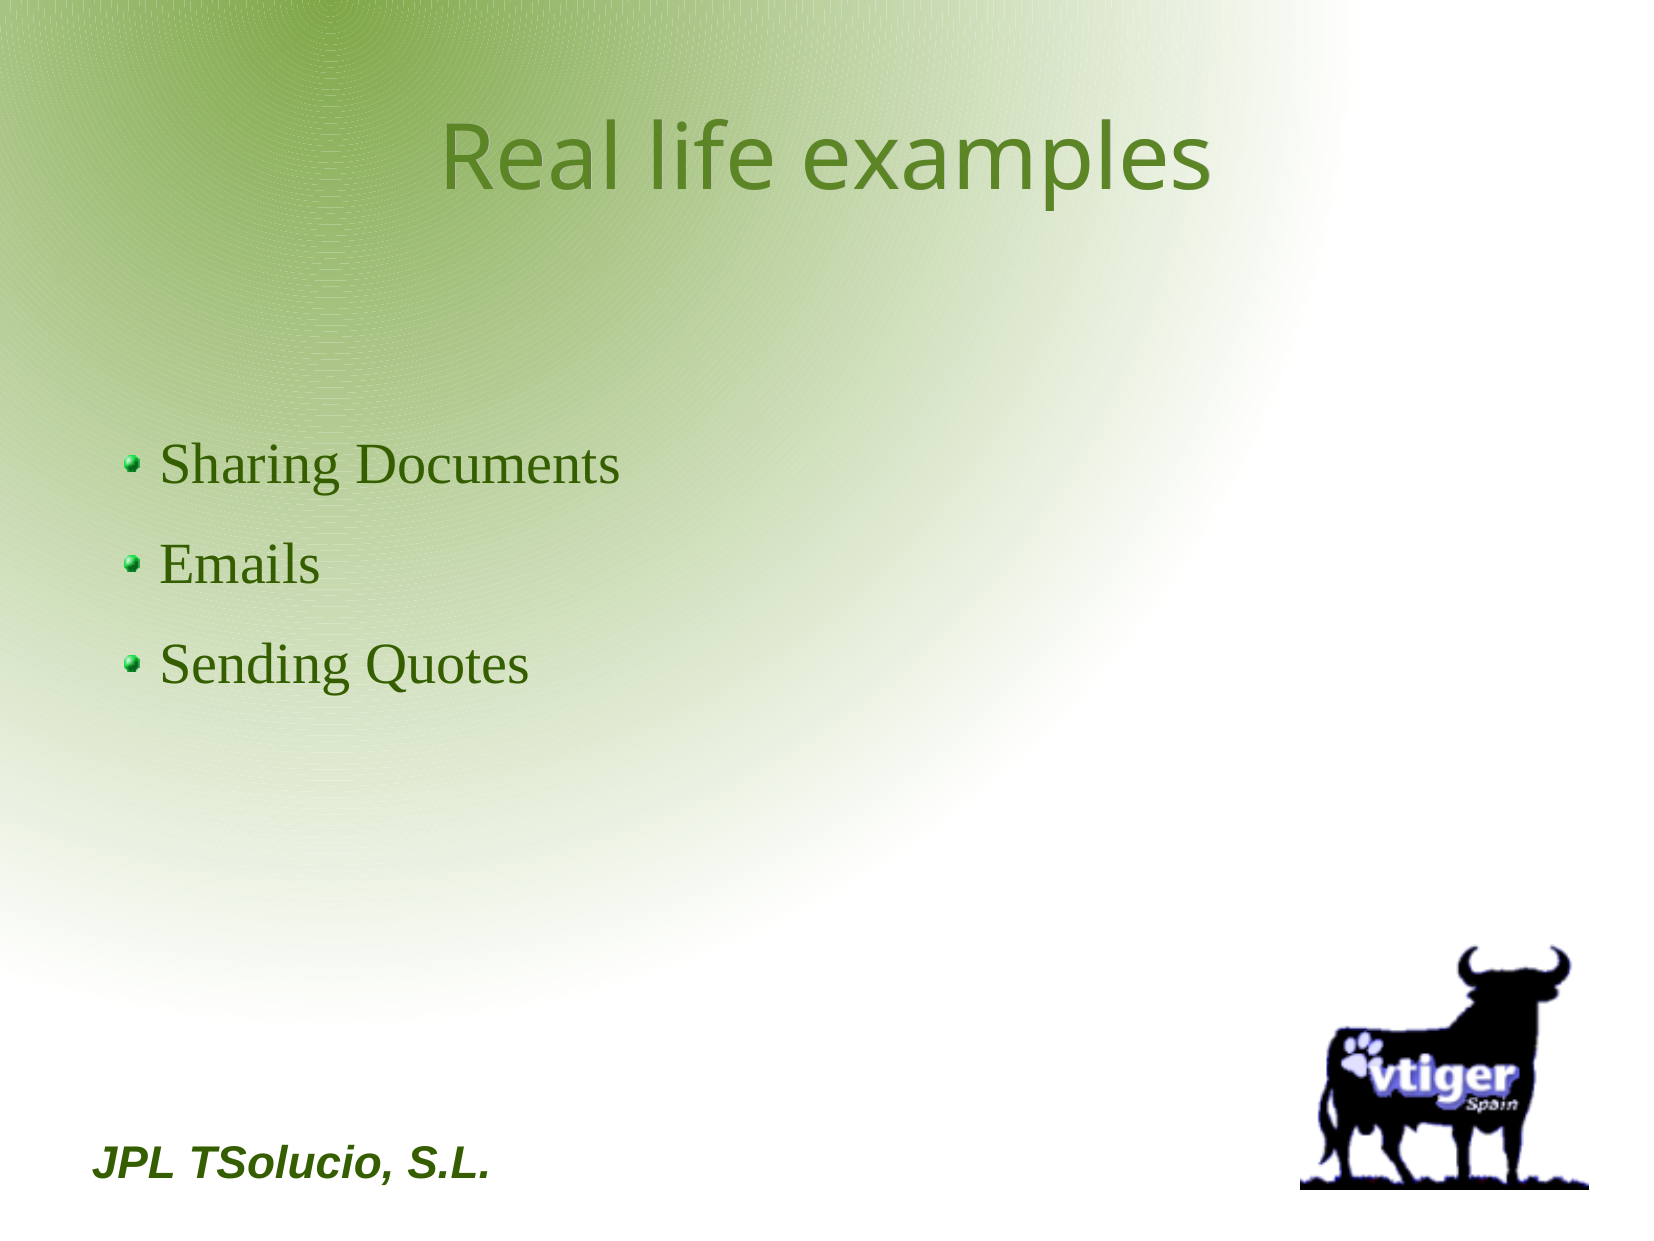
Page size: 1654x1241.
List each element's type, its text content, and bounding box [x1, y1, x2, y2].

text_box Sharing Documents Emails Sending Quotes [88, 222, 1329, 1004]
title Real life examples [0, 100, 1654, 208]
picture [1300, 939, 1589, 1190]
